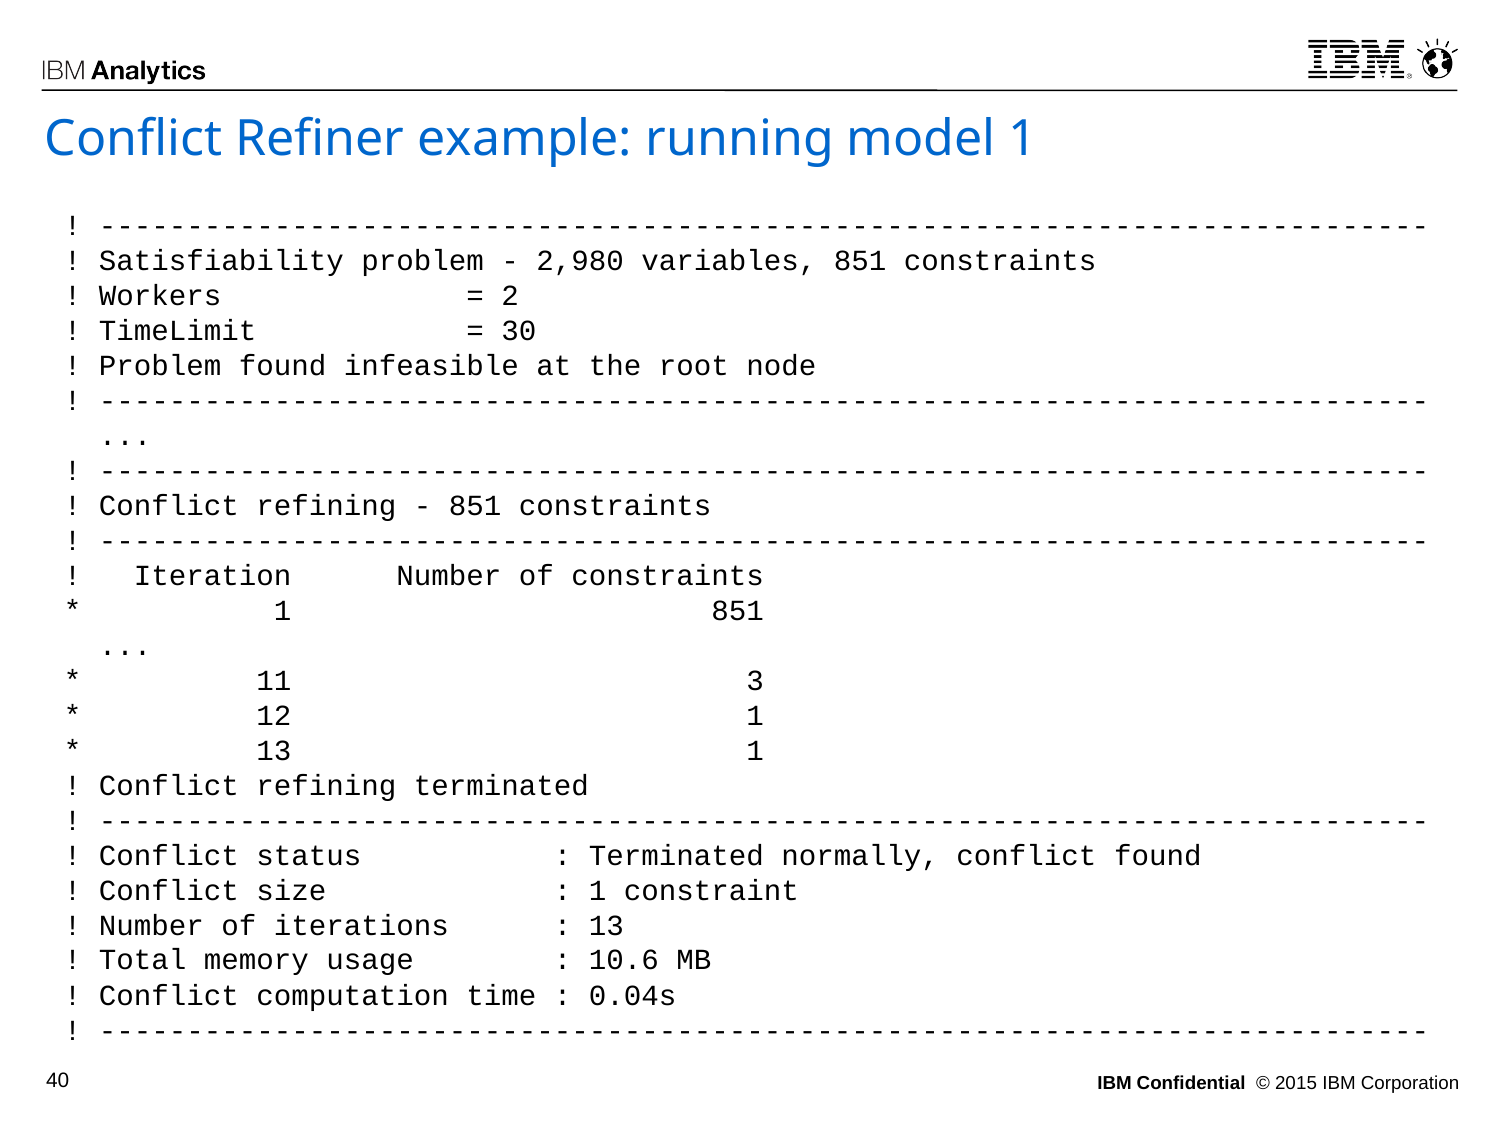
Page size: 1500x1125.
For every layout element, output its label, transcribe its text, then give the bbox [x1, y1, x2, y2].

title Conflict Refiner example: running model 1 [29, 97, 1455, 218]
picture [24, 42, 224, 99]
text_box ! ---------------------------------------------------------------------------- ! Satisfiability problem - 2,980 variables, 851 constraints ! Workers = 2 ! TimeLimit = 30 ! Problem found infeasible at the root node ! ---------------------------------------------------------------------------- ... ! ---------------------------------------------------------------------------- ! Conflict refining - 851 constraints ! ---------------------------------------------------------------------------- ! Iteration Number of constraints * 1 851 ... * 11 3 * 12 1 * 13 1 ! Conflict refining terminated ! ---------------------------------------------------------------------------- ! Conflict status : Terminated normally, conflict found ! Conflict size : 1 constraint ! Number of iterations : 13 ! Total memory usage : 10.6 MB ! Conflict computation time : 0.04s ! ---------------------------------------------------------------------------- [31, 199, 1444, 1054]
picture [1294, 24, 1469, 91]
